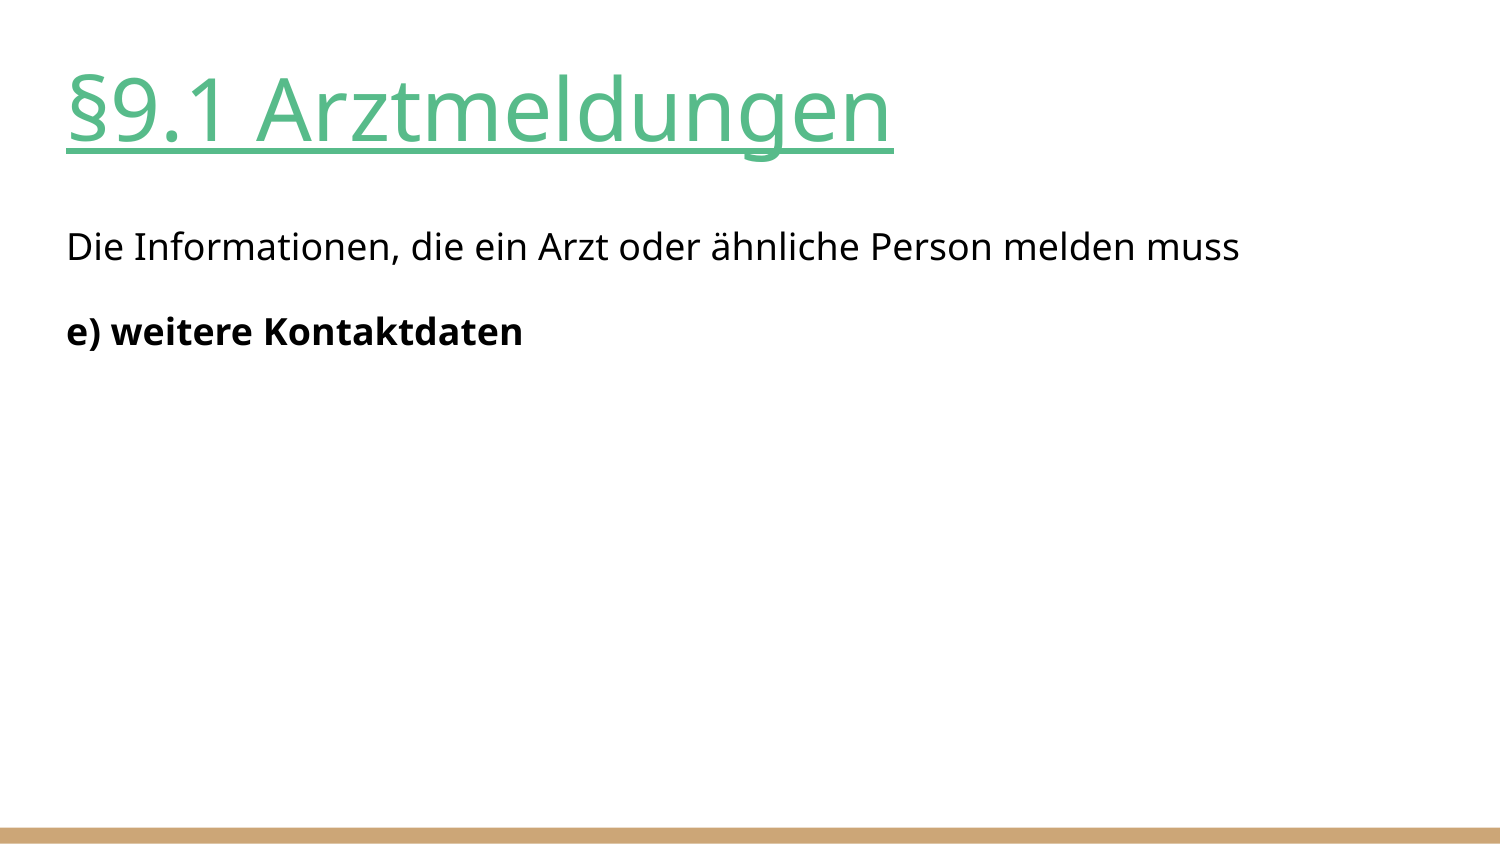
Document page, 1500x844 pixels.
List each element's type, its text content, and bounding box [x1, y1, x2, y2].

list Die Informationen, die ein Arzt oder ähnliche Person melden muss e) weitere Kontaktdaten [51, 200, 1449, 752]
title §9.1 Arztmeldungen [51, 51, 1449, 189]
